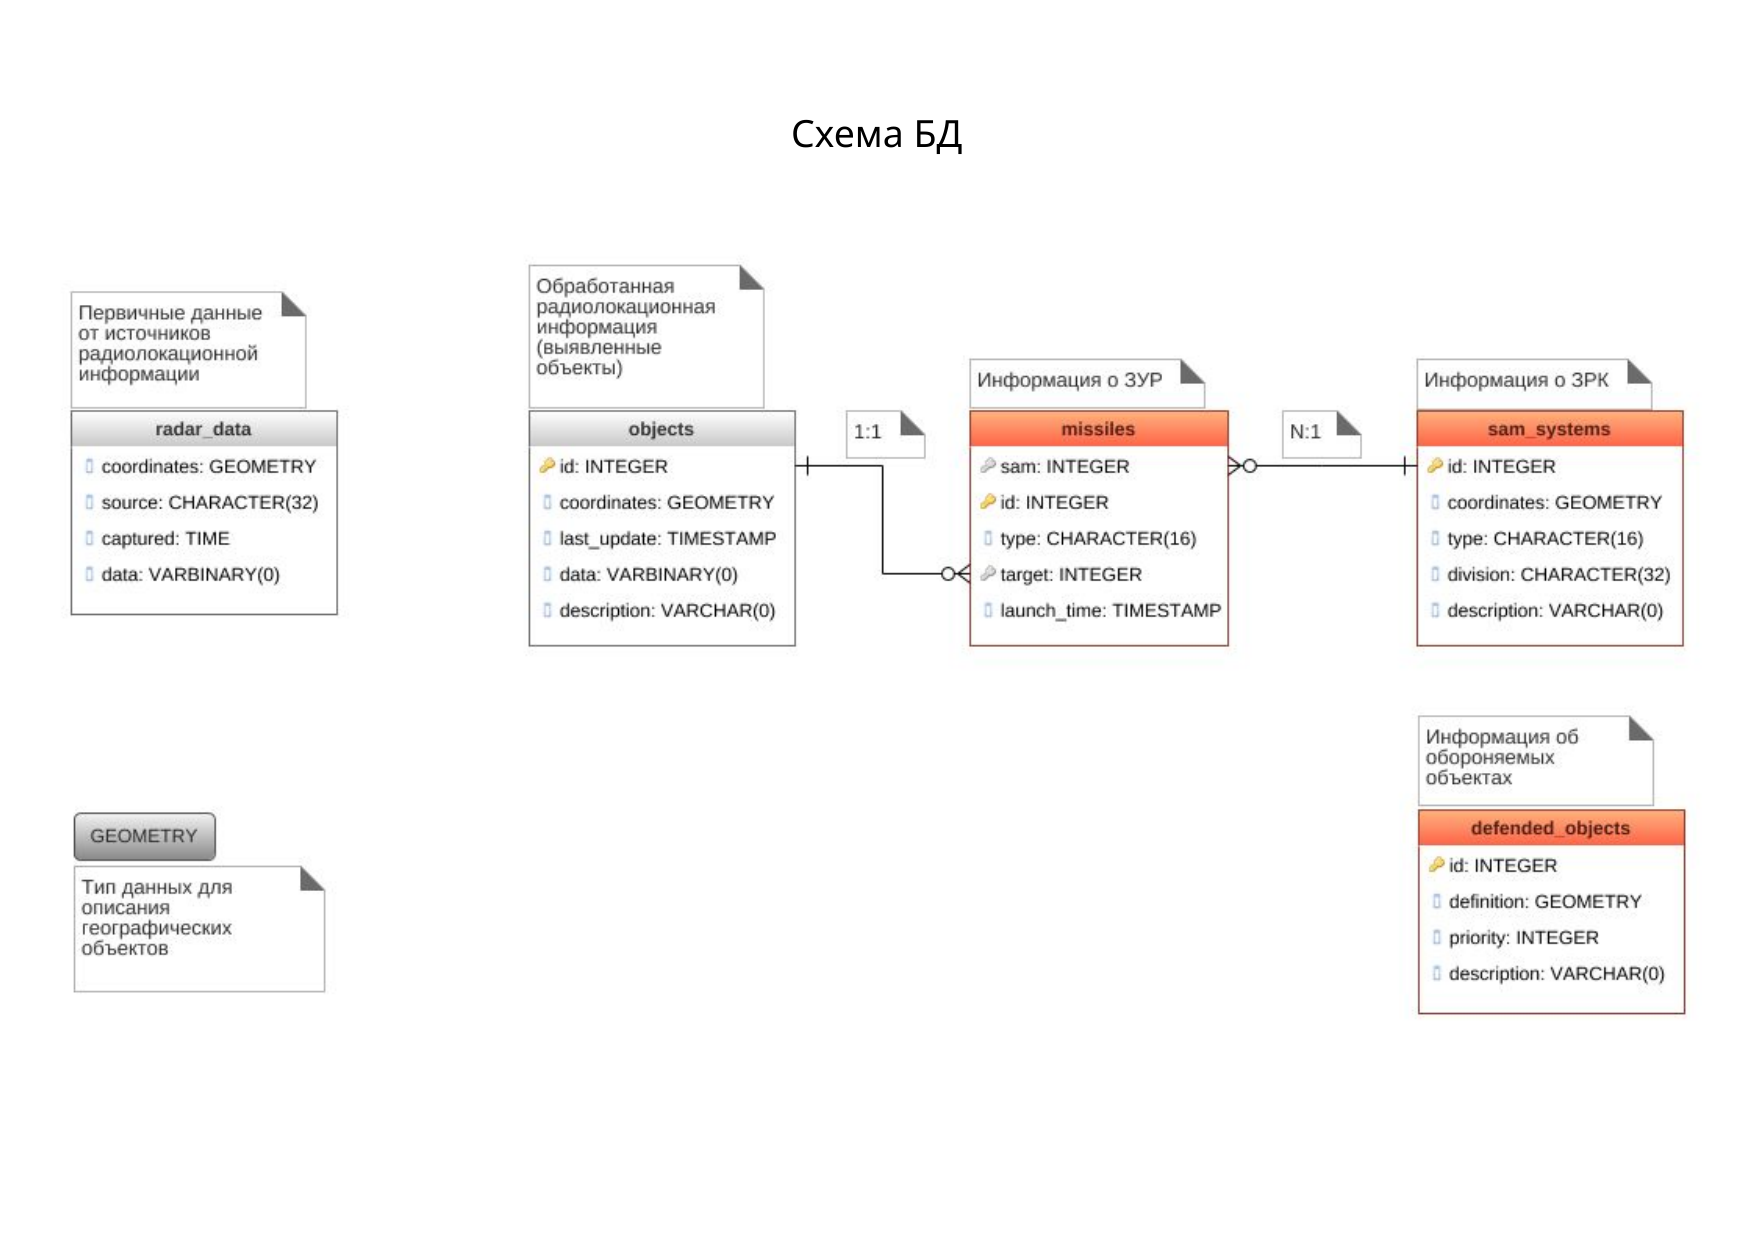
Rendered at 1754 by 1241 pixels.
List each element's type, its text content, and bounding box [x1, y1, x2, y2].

picture [24, 218, 1731, 1060]
text_box Схема БД [479, 100, 1275, 169]
